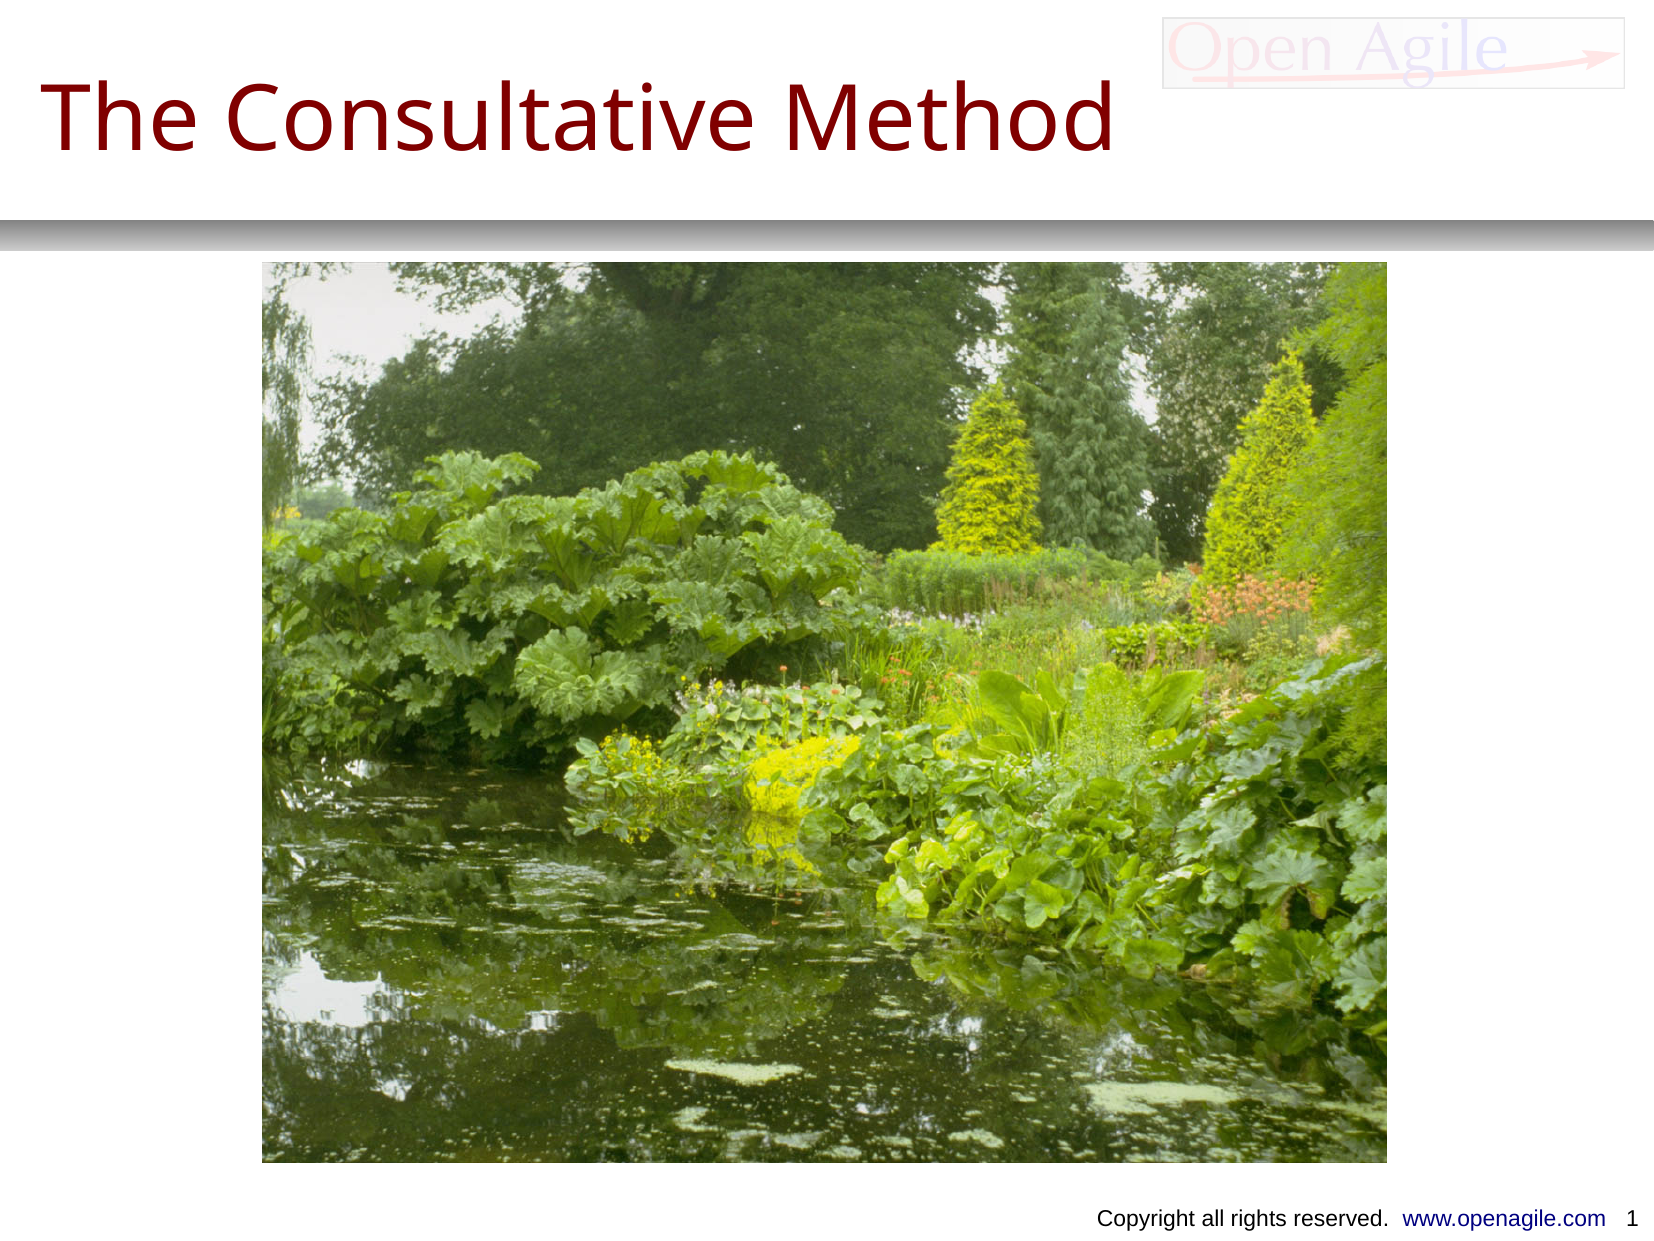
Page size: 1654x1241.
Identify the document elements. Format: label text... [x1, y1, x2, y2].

title The Consultative Method [40, 8, 1654, 222]
picture [262, 262, 1387, 1163]
